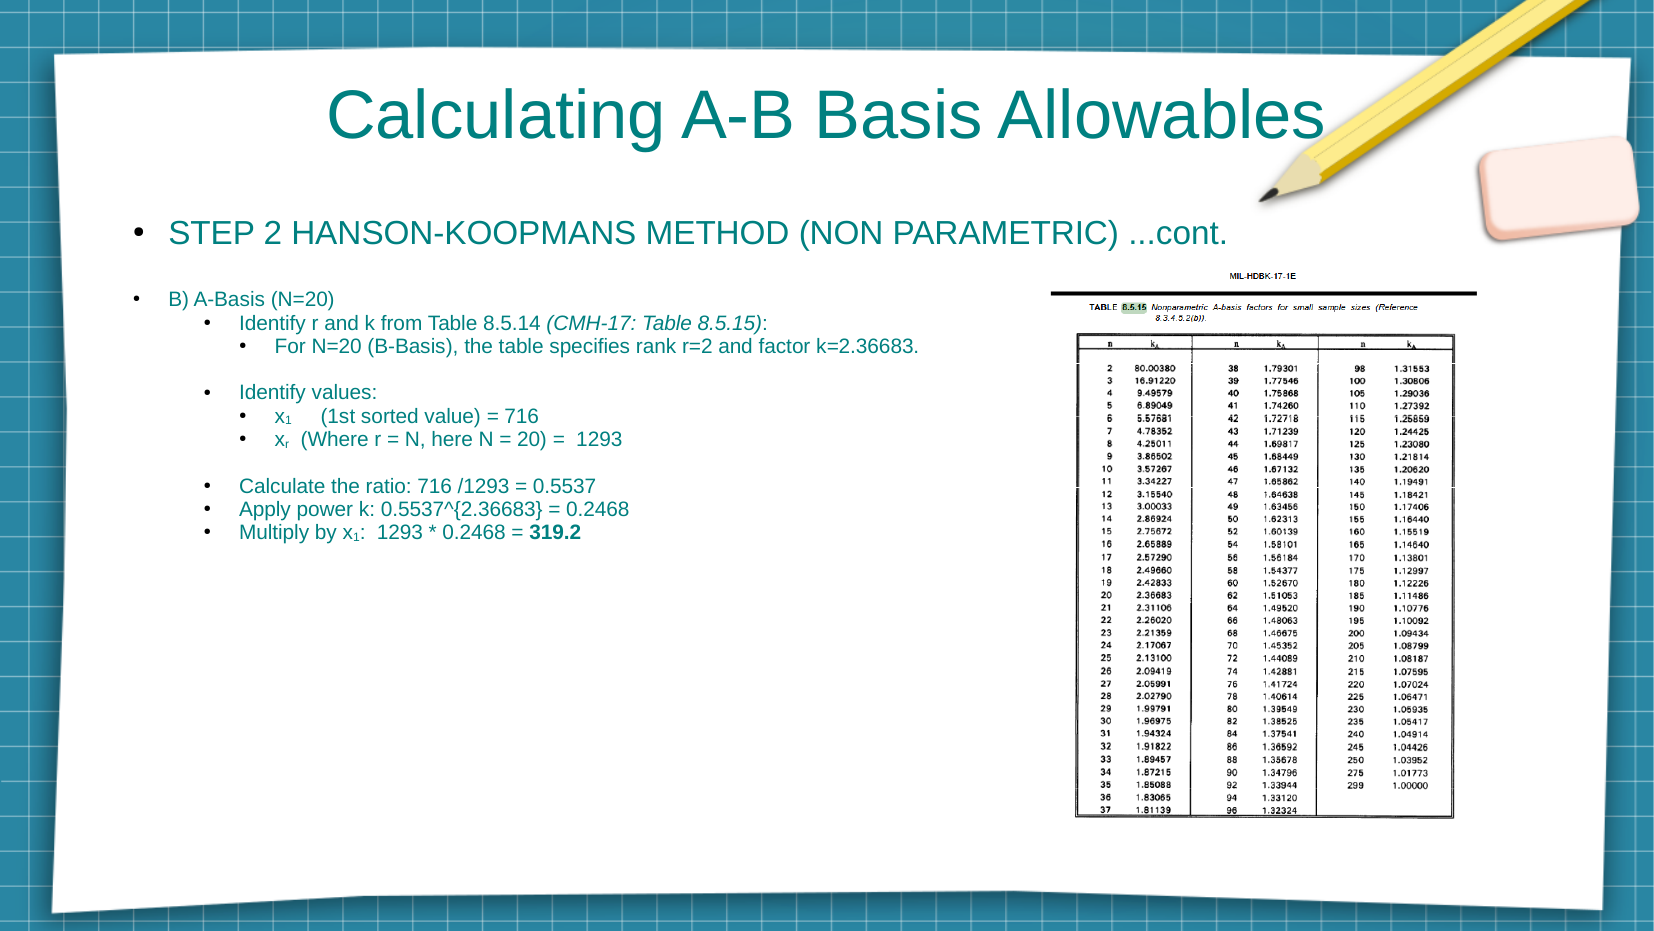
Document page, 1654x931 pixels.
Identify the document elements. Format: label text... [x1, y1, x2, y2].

title Calculating A-B Basis Allowables [82, 37, 1571, 193]
text_box STEP 2 HANSON-KOOPMANS METHOD (NON PARAMETRIC) ...cont. B) A-Basis (N=20) Identify r and k from Table 8.5.14 (CMH-17: Table 8.5.15): For N=20 (B-Basis), the table specifies rank r=2 and factor k=2.36683. Identify values: x1 (1st sorted value) = 716 xr (Where r = N, here N = 20) = 1293 Calculate the ratio: 716 /1293 = 0.5537 Apply power k: 0.5537^{2.36683} = 0.2468 Multiply by x1: 1293 * 0.2468 = 319.2 [118, 206, 1536, 810]
picture [0, 0, 1654, 931]
